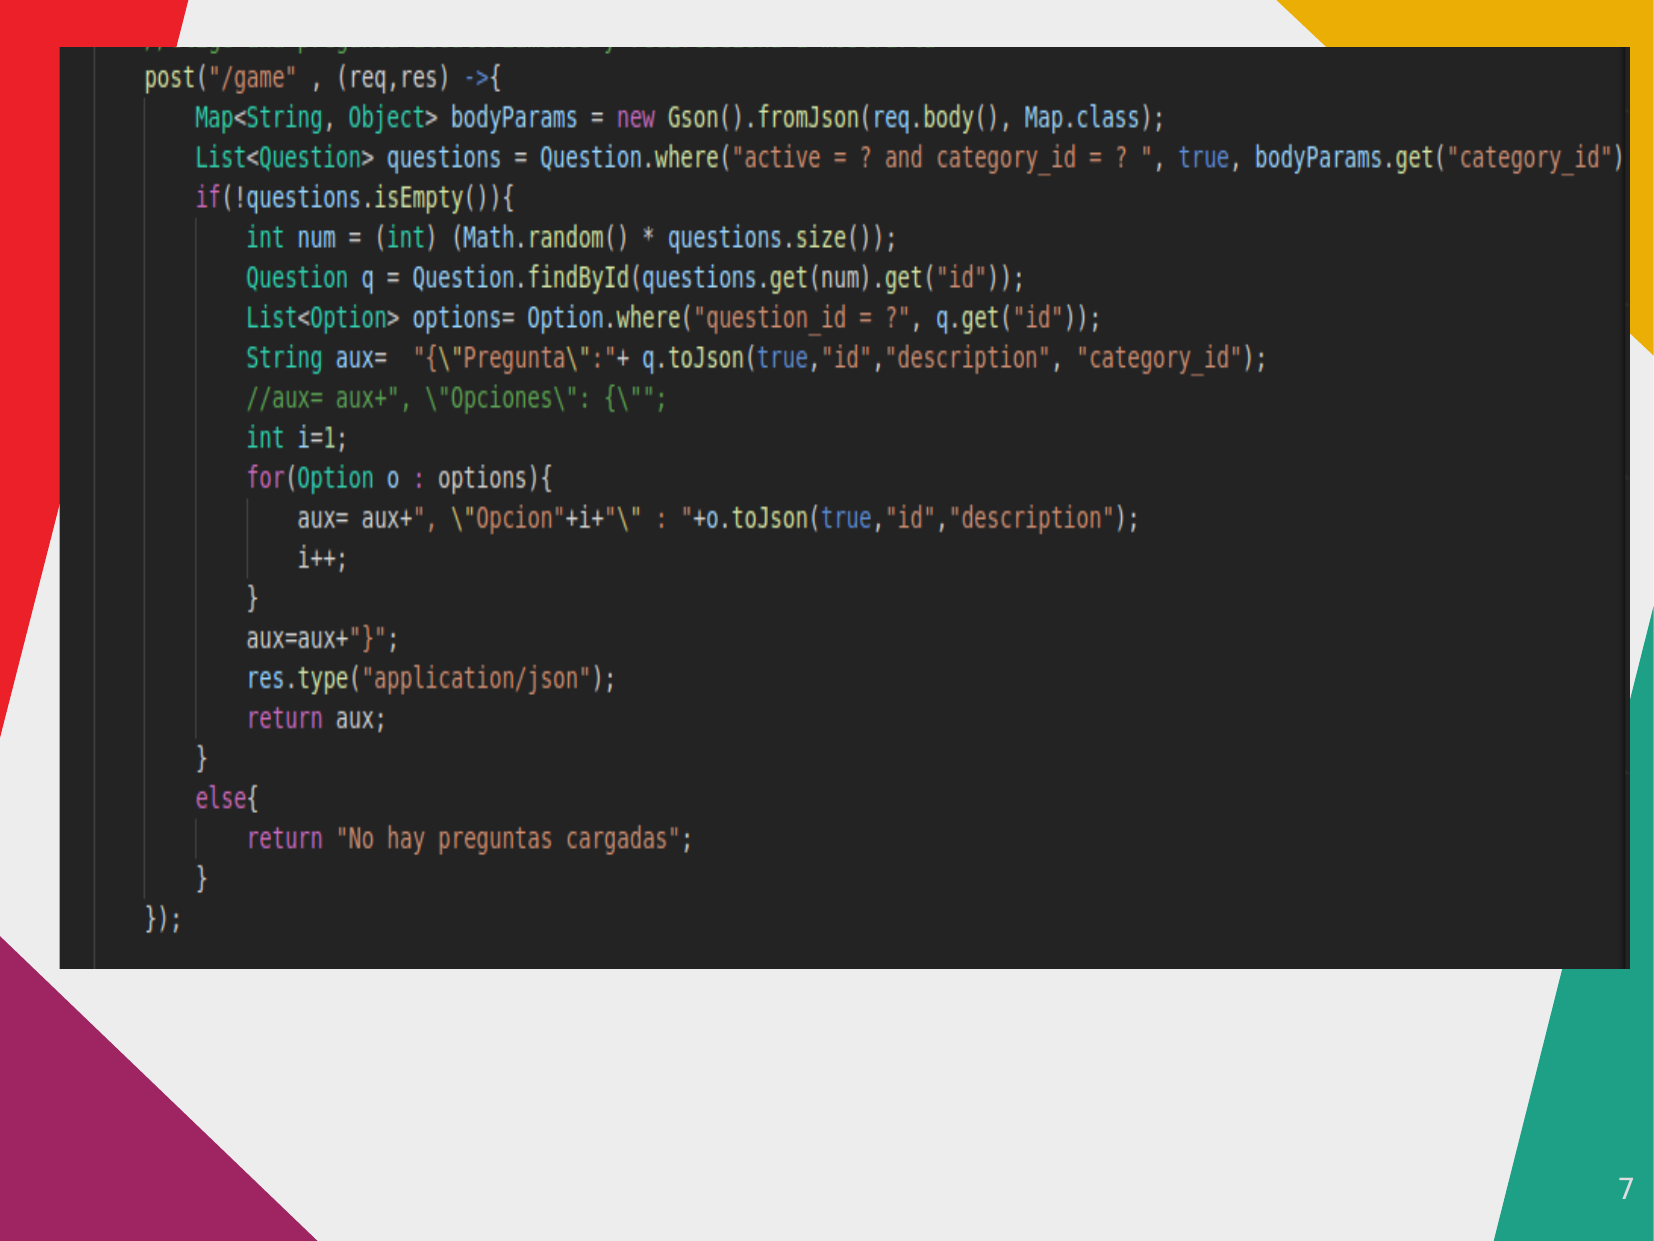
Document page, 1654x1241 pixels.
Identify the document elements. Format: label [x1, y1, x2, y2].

picture [59, 47, 1630, 969]
